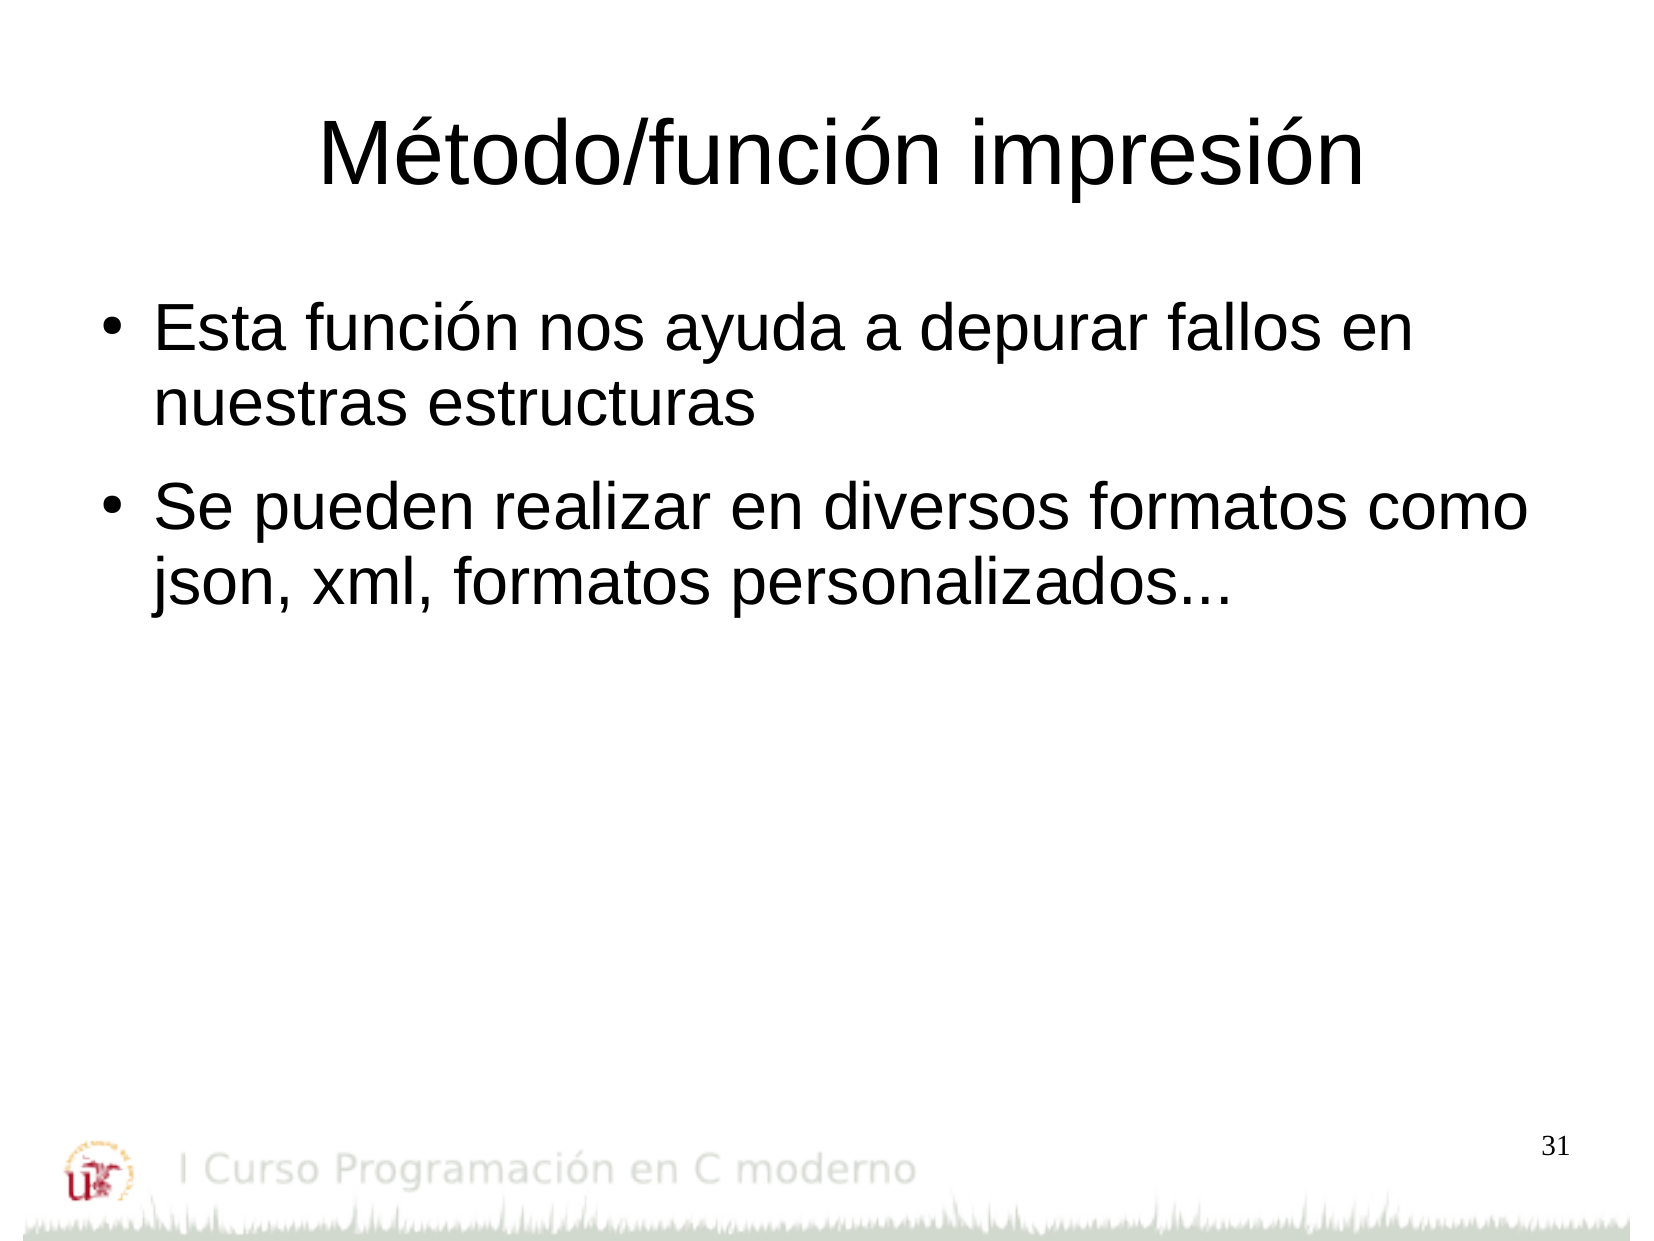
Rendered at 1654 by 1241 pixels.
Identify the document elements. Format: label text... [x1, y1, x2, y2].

list Esta función nos ayuda a depurar fallos en nuestras estructuras Se pueden realizar en diversos formatos como json, xml, formatos personalizados... [82, 290, 1538, 1010]
picture [23, 1136, 1630, 1241]
title Método/función impresión [82, 49, 1571, 257]
